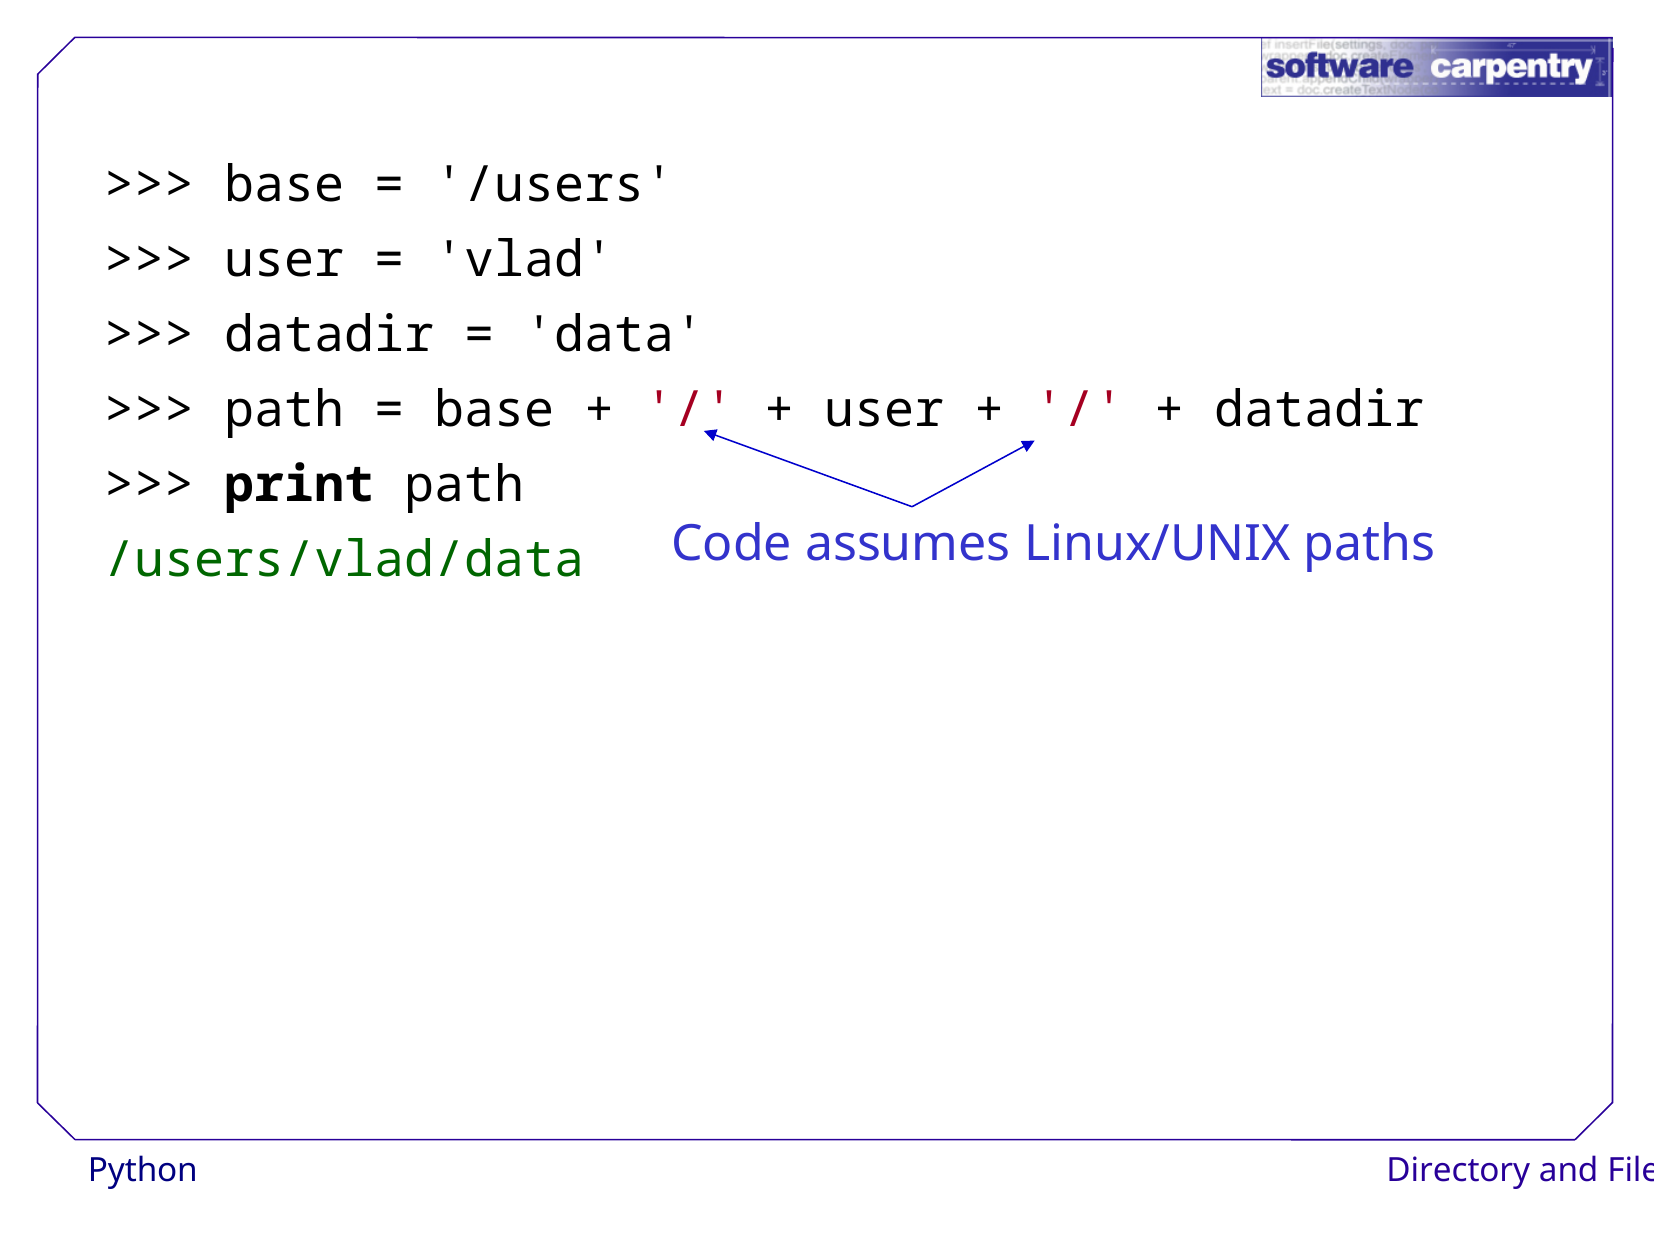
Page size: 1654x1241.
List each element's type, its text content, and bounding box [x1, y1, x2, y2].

text_box >>> base = '/users' >>> user = 'vlad' >>> datadir = 'data' >>> path = base + '/' + user + '/' + datadir >>> print path /users/vlad/data [89, 128, 1512, 1037]
text_box Code assumes Linux/UNIX paths [656, 487, 1375, 583]
picture [1261, 39, 1613, 97]
text_box Code assumes Linux/UNIX paths [863, 487, 945, 505]
